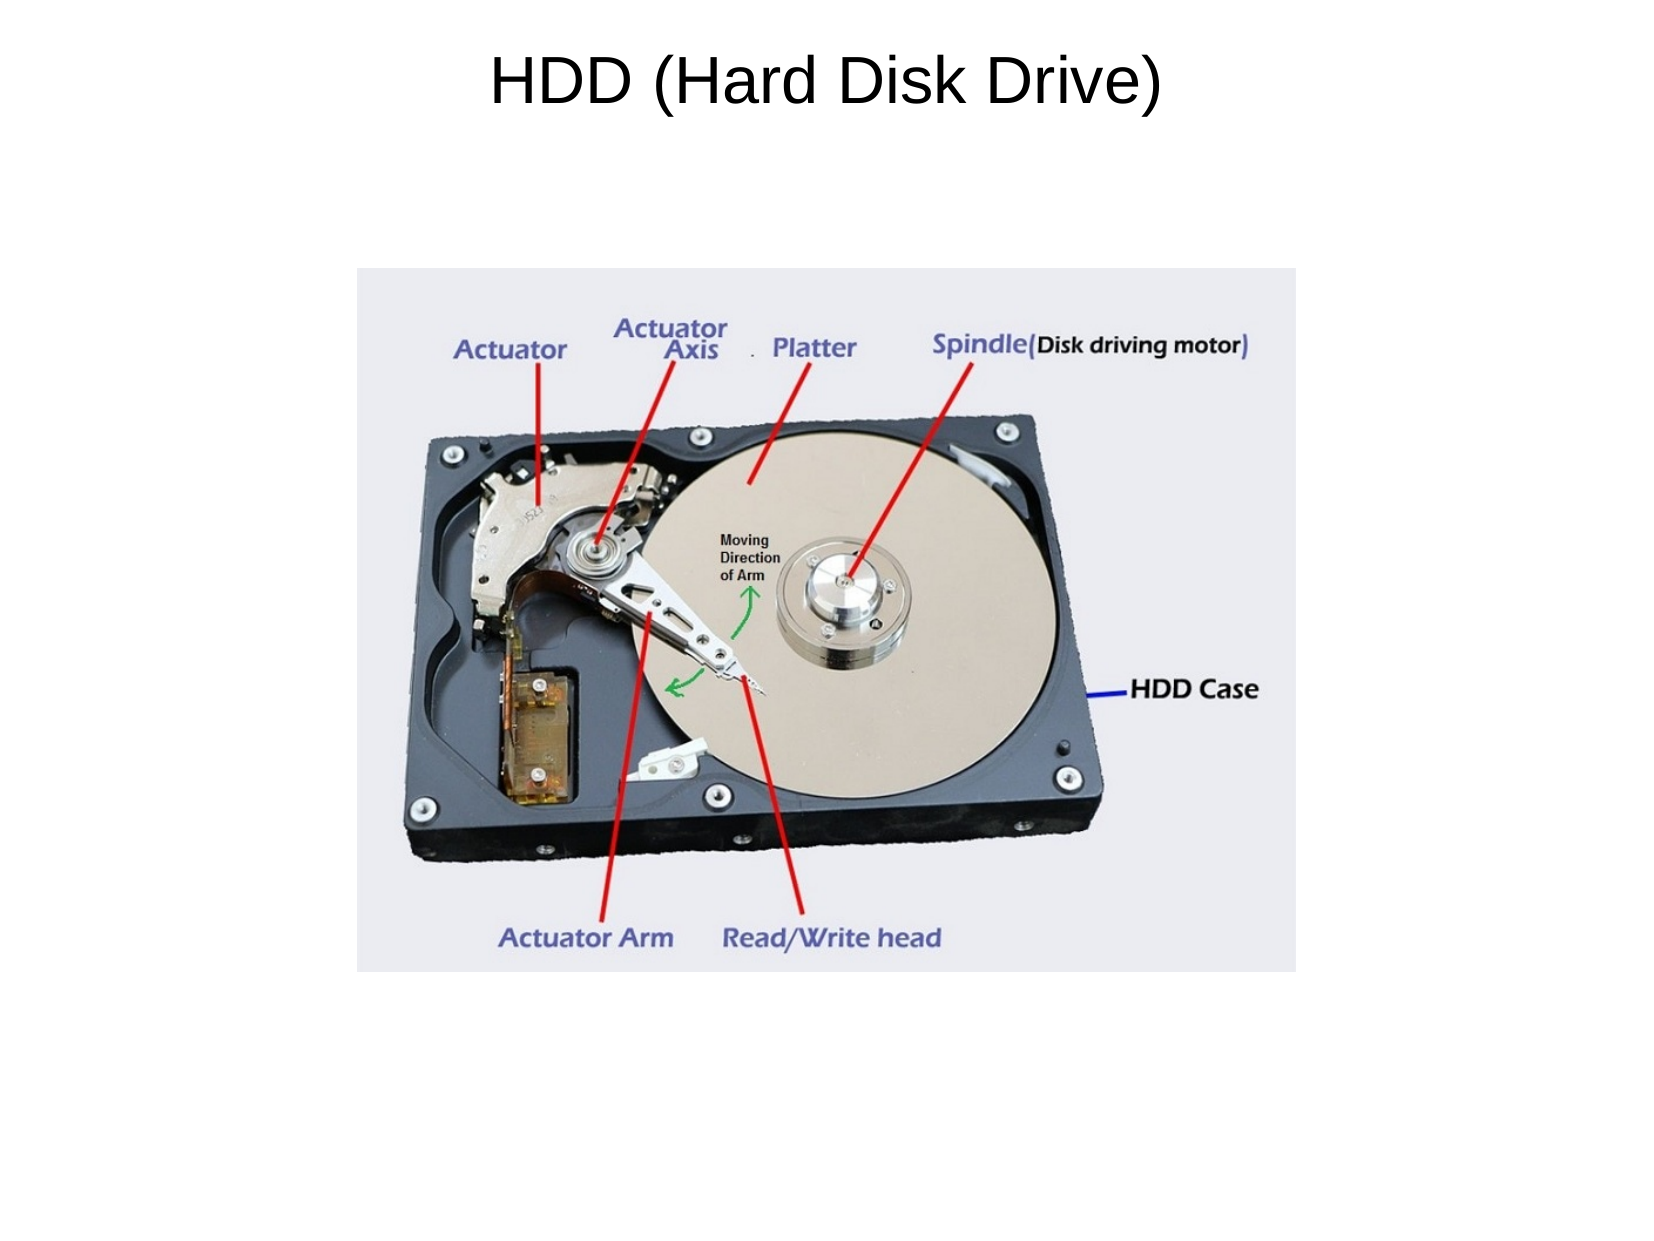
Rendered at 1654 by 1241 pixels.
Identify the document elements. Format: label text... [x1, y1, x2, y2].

picture [357, 268, 1296, 972]
text_box HDD (Hard Disk Drive) [0, 35, 1654, 201]
